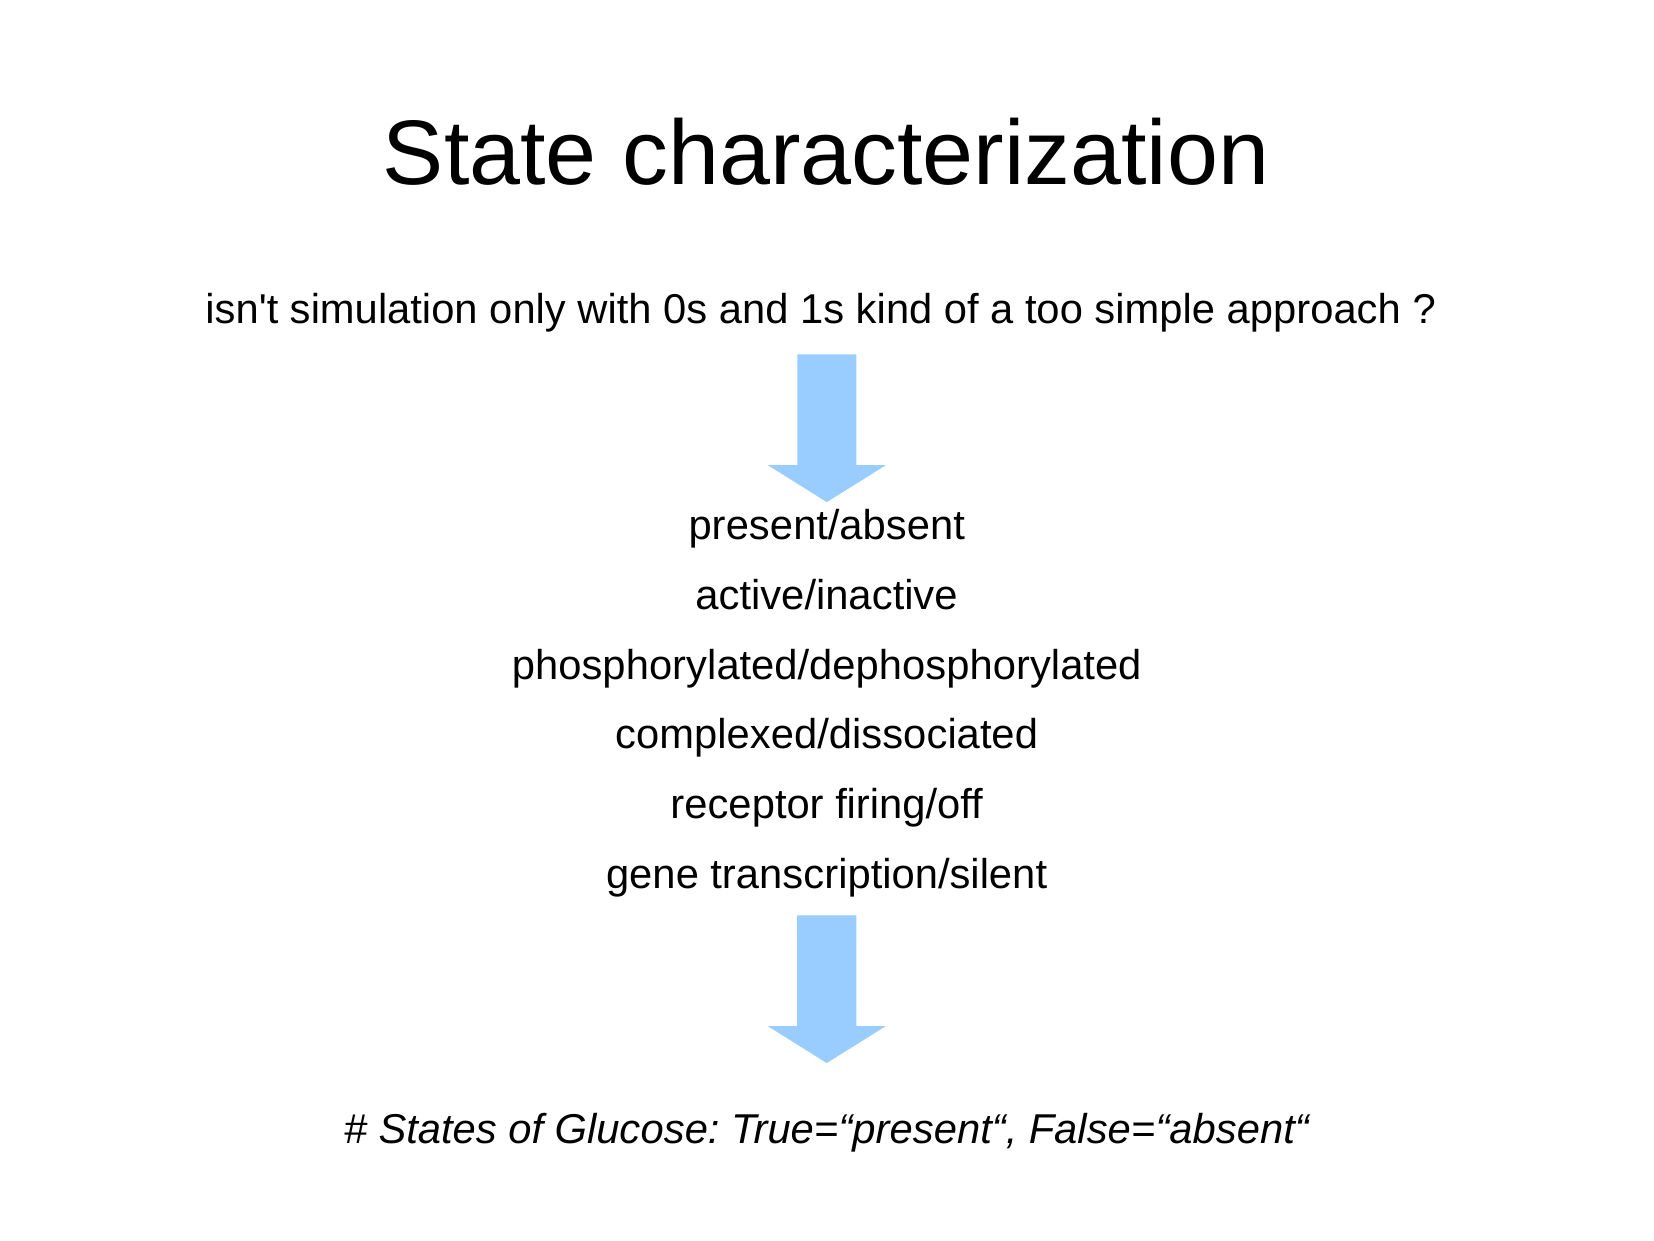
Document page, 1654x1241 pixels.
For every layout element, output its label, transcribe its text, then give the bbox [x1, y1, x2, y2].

text_box [767, 915, 886, 1064]
text_box [767, 354, 886, 503]
title State characterization [82, 56, 1571, 246]
text_box isn't simulation only with 0s and 1s kind of a too simple approach ? [76, 265, 1566, 353]
subtitle present/absent active/inactive phosphorylated/dephosphorylated complexed/dissociated receptor firing/off gene transcription/silent # States of Glucose: True=“present“, False=“absent“ [82, 246, 1571, 1153]
